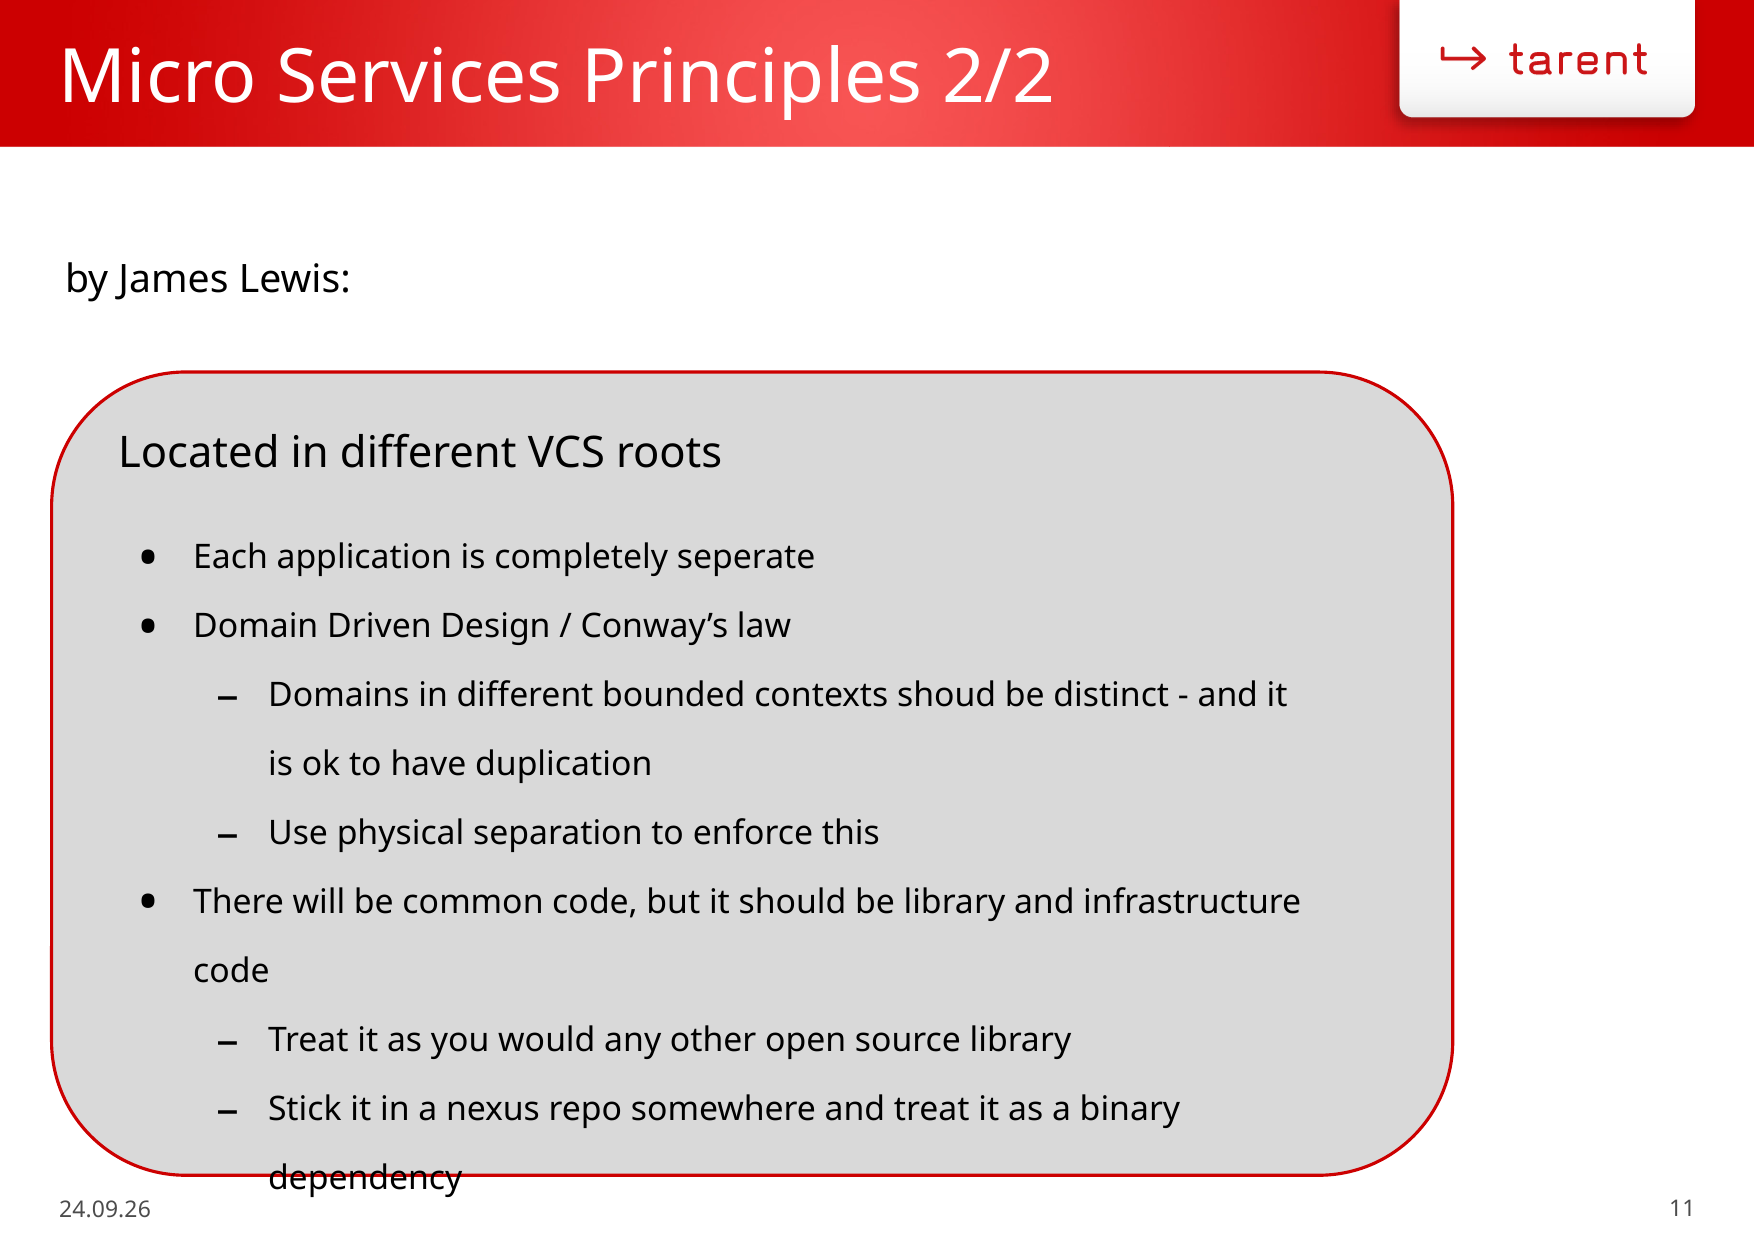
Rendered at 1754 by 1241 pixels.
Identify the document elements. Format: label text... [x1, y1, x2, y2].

title Micro Services Principles 2/2 [59, 0, 1638, 177]
text_box by James Lewis: [49, 235, 626, 319]
list Located in different VCS roots Each application is completely seperate Domain Driven Design / Conway’s law Domains in different bounded contexts shoud be distinct - and it is ok to have duplication Use physical separation to enforce this There will be common code, but it should be library and infrastructure code Treat it as you would any other open source library Stick it in a nexus repo somewhere and treat it as a binary dependency [106, 349, 1319, 1229]
picture [0, 0, 1754, 1240]
text_box [51, 398, 106, 1150]
text_box [1319, 372, 1453, 1176]
